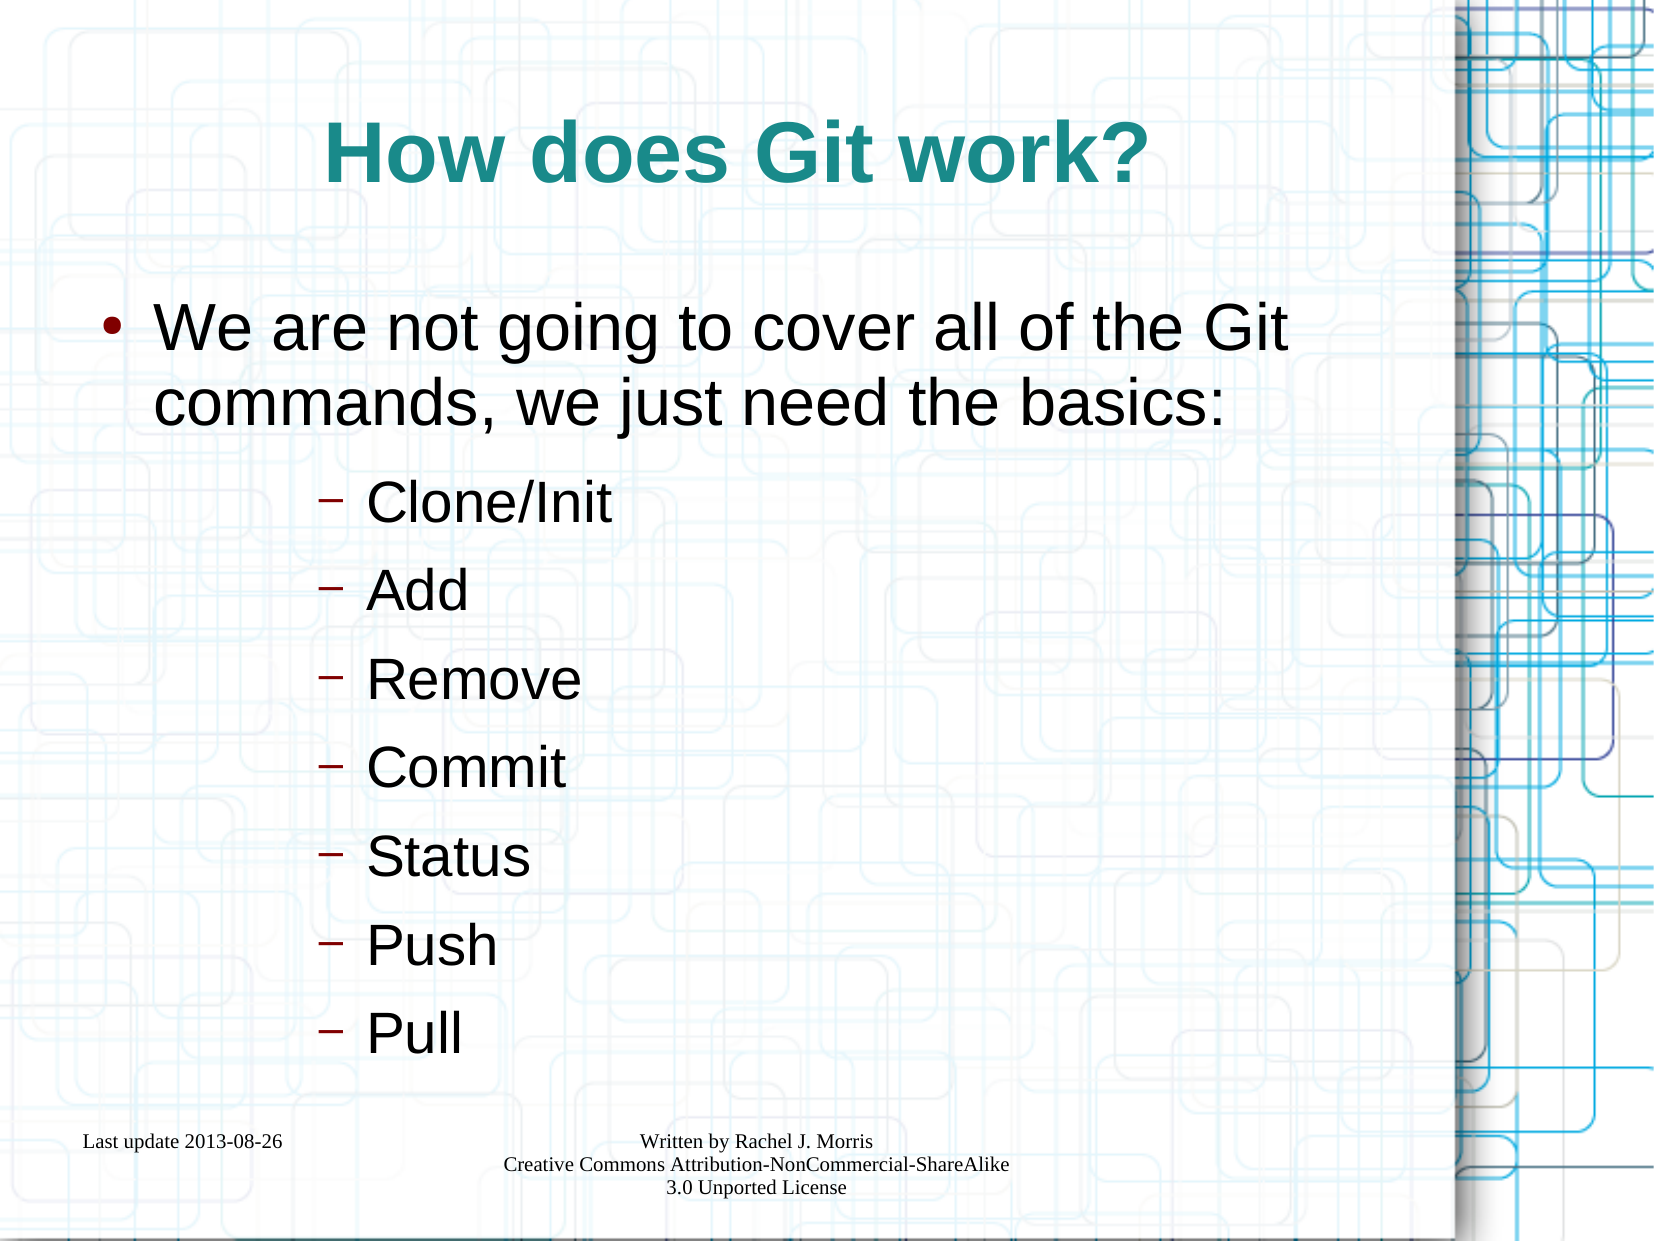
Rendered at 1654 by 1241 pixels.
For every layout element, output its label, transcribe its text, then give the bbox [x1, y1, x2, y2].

list We are not going to cover all of the Git commands, we just need the basics: Clone/Init Add Remove Commit Status Push Pull [82, 290, 1418, 1067]
picture [0, 0, 1654, 1241]
title How does Git work? [59, 49, 1418, 257]
